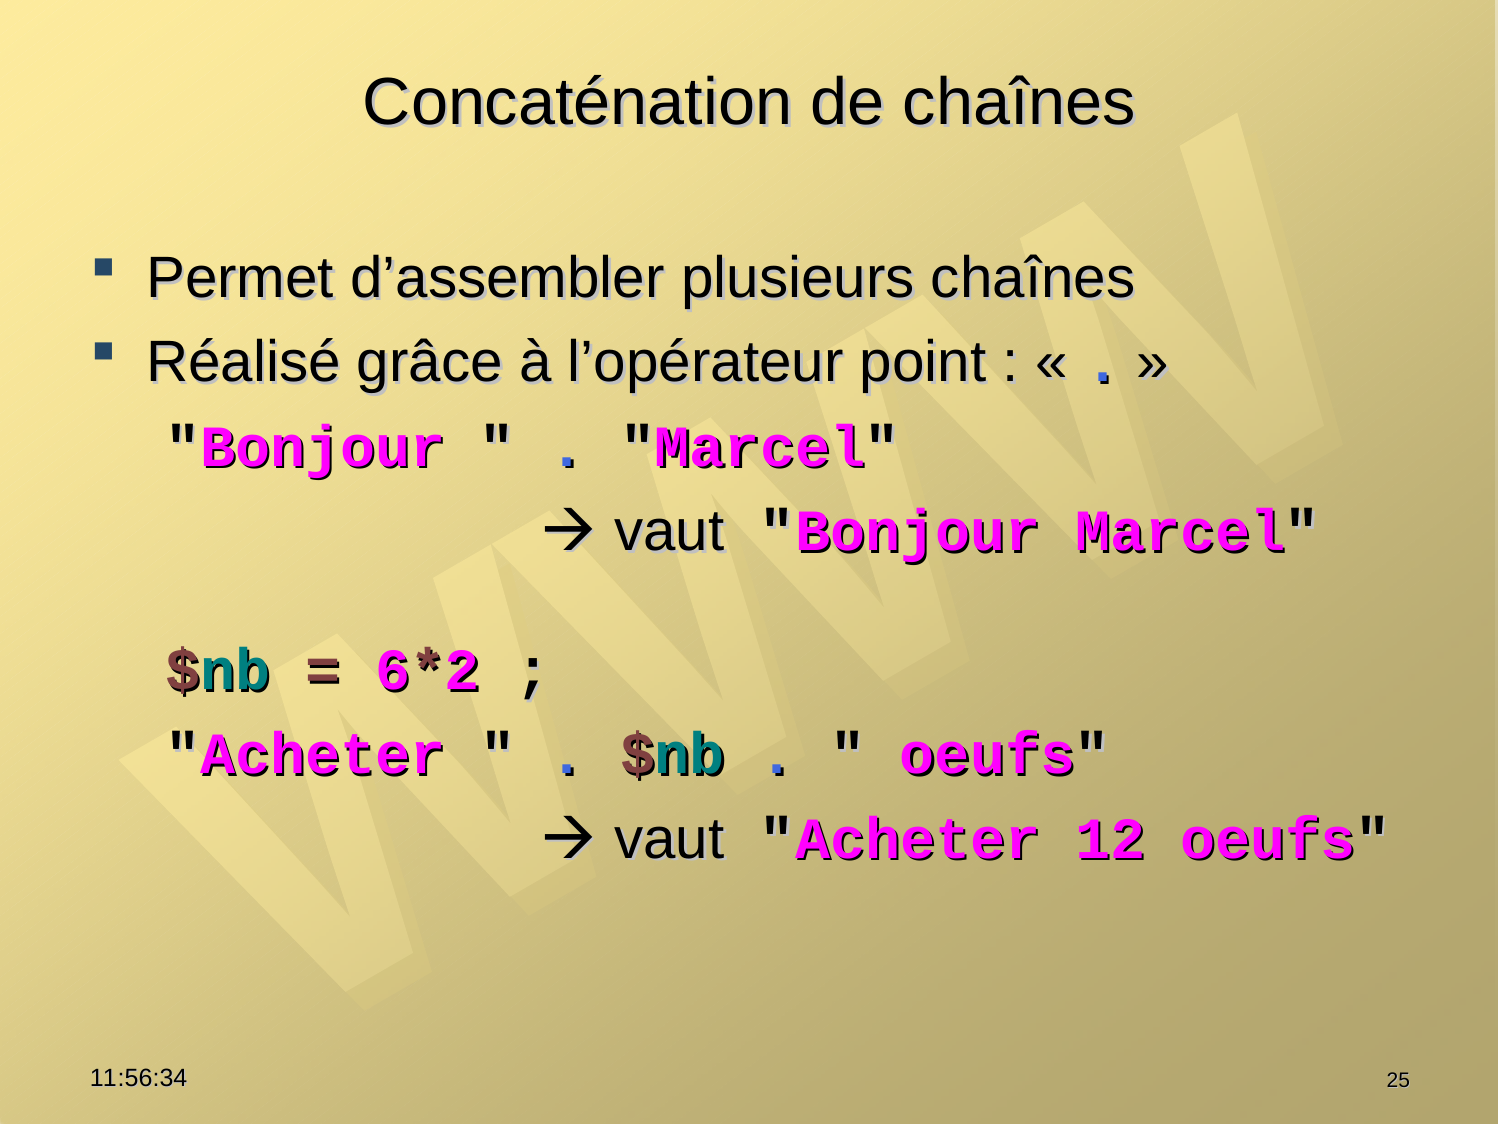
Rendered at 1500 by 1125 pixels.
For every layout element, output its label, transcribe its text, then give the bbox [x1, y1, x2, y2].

text_box <numéro> [1074, 1058, 1426, 1100]
list Permet d’assembler plusieurs chaînes Réalisé grâce à l’opérateur point : « . » "Bonjour " . "Marcel"  vaut "Bonjour Marcel" $nb = 6*2 ; "Acheter " . $nb . " oeufs"  vaut "Acheter 12 oeufs" [75, 231, 1426, 1007]
title Concaténation de chaînes [75, 45, 1426, 152]
text_box 18:45:30 [74, 1058, 426, 1100]
